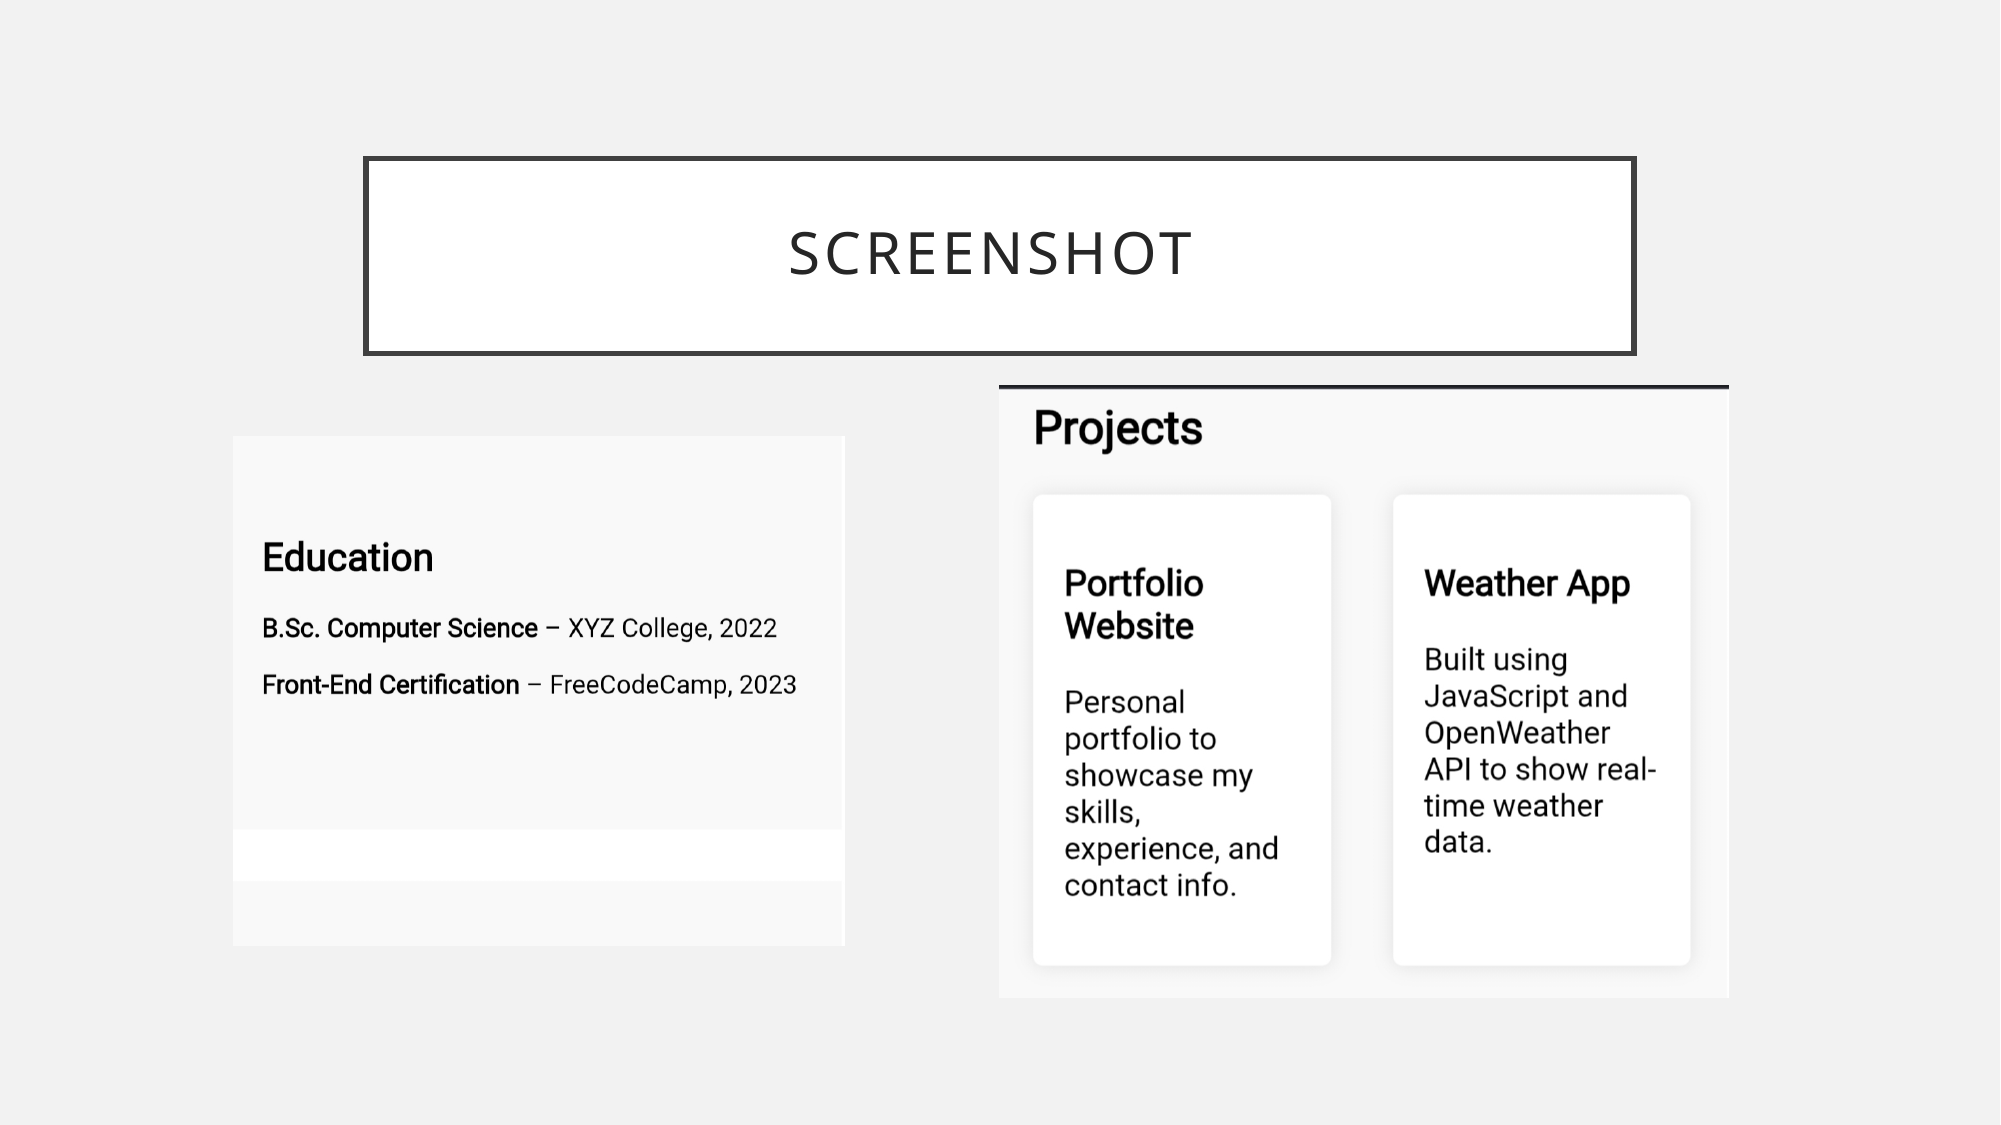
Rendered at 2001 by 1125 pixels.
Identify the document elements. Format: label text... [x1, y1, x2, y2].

title SCREENSHOT [366, 158, 1634, 354]
picture [233, 436, 845, 946]
picture [999, 385, 1729, 998]
